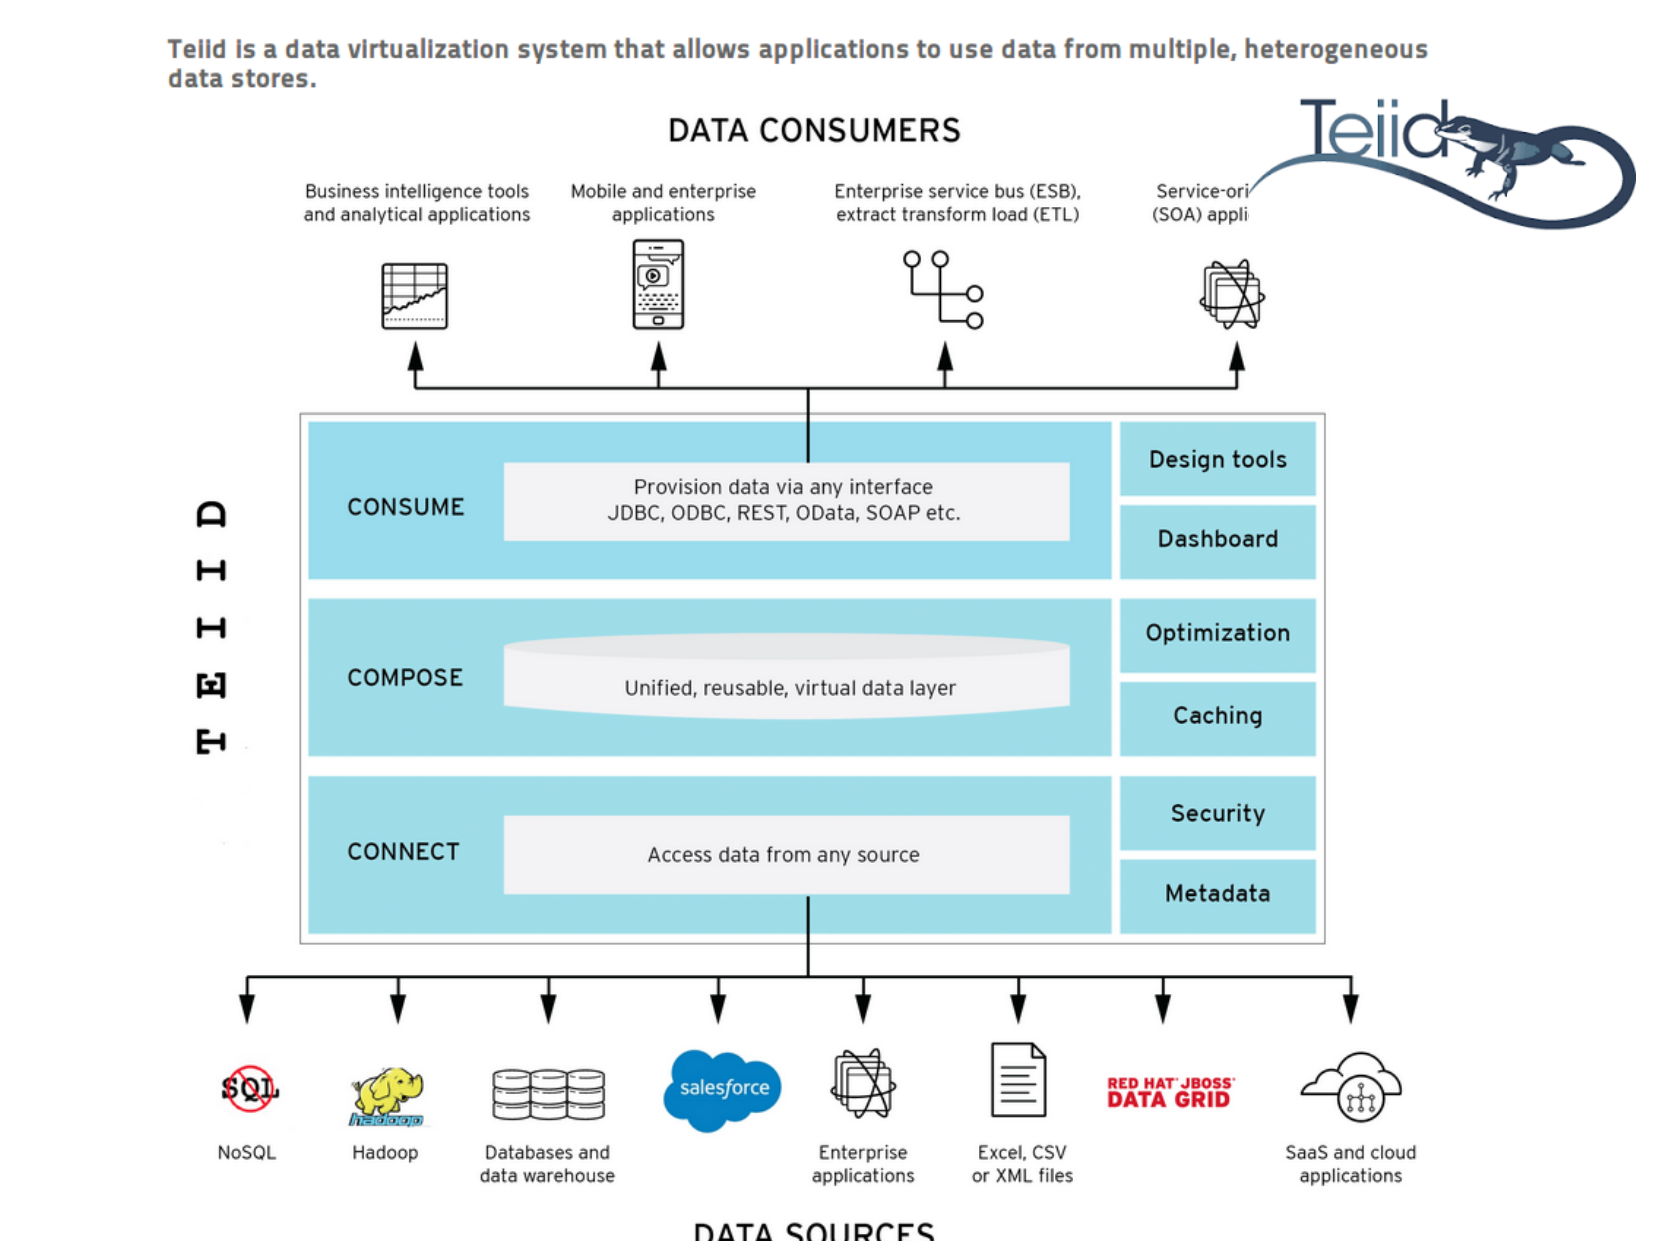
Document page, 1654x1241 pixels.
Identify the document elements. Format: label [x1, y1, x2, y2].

picture [155, 29, 1636, 1241]
